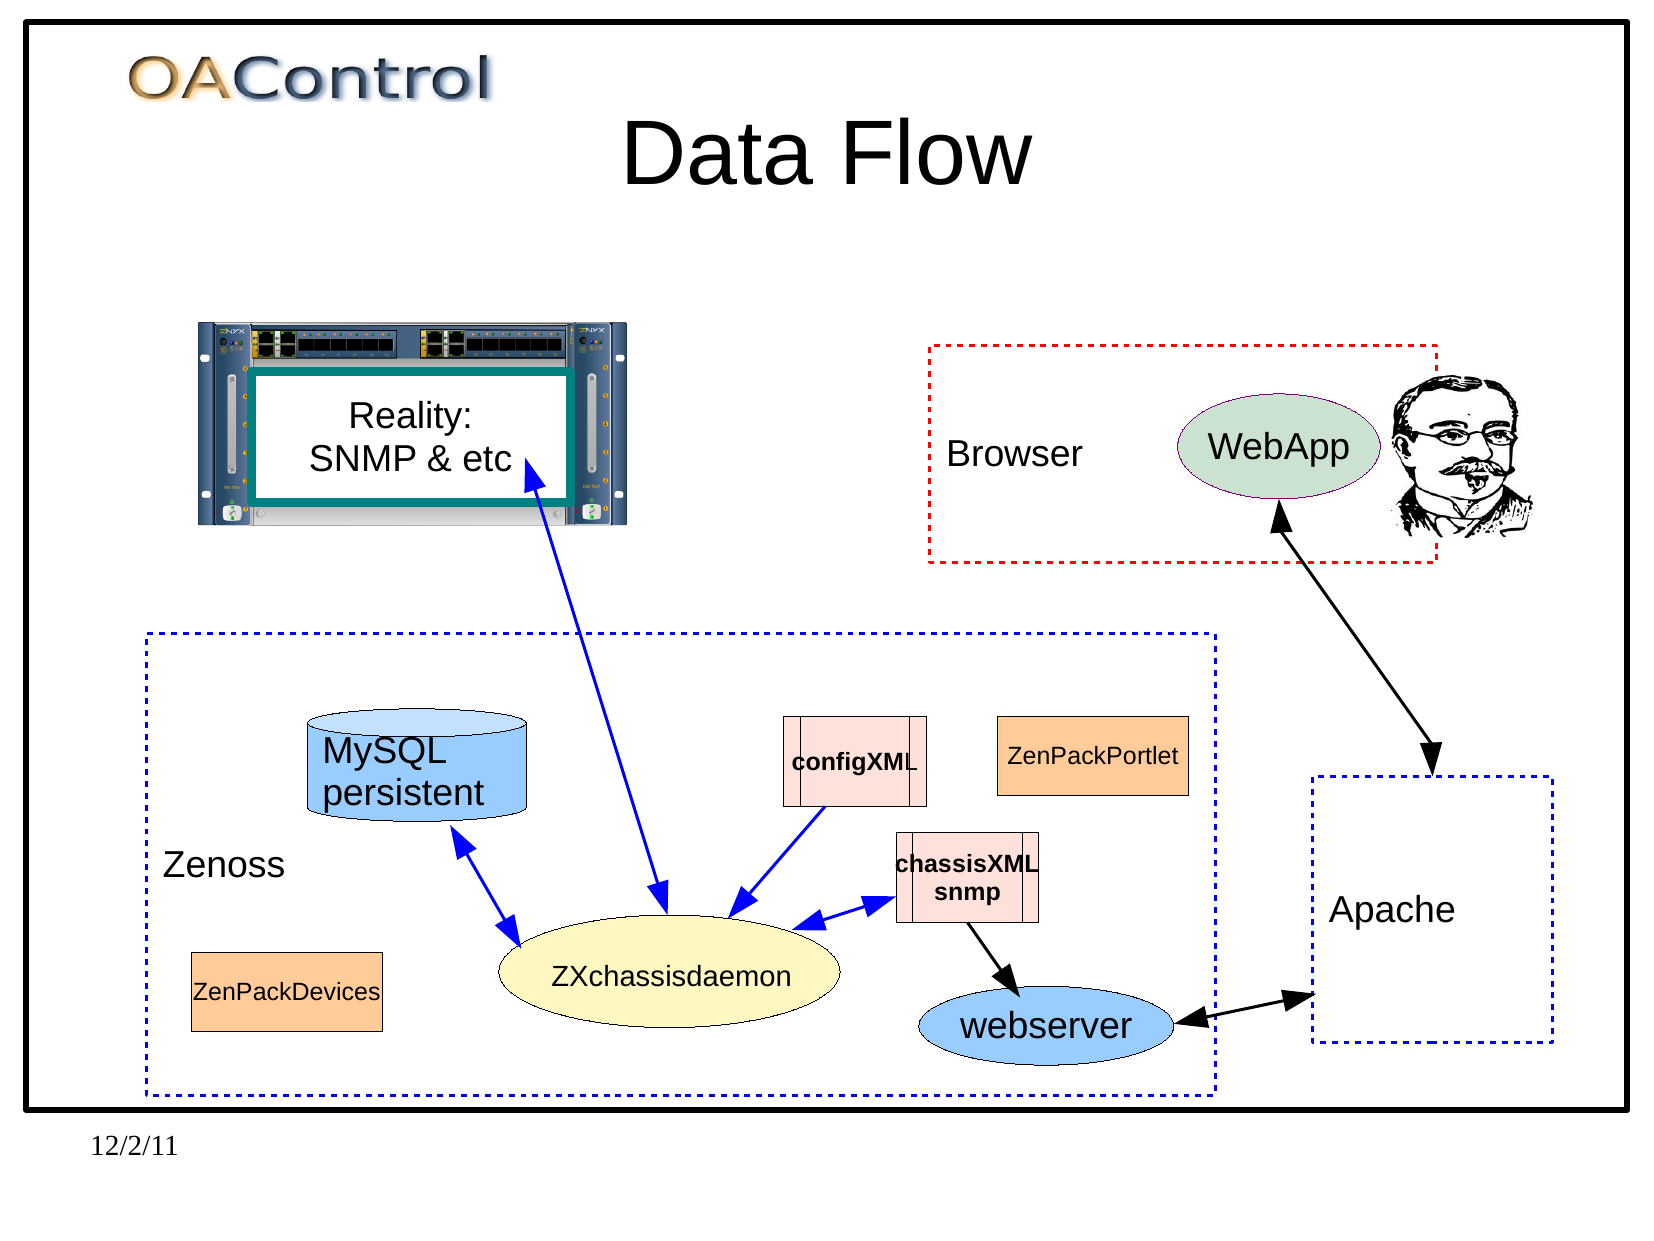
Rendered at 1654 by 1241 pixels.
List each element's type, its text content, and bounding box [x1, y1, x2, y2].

text_box WebApp [1177, 393, 1381, 499]
text_box Apache [1312, 776, 1553, 1043]
title Data Flow [82, 49, 1571, 257]
text_box ZXchassisdaemon [536, 952, 841, 1028]
text_box [498, 915, 830, 1007]
text_box Zenoss [146, 633, 1216, 1096]
text_box Reality: SNMP & etc [251, 371, 571, 503]
text_box chassisXML snmp [896, 832, 1039, 923]
text_box configXML [784, 716, 926, 807]
text_box Zenoss [582, 633, 1216, 1023]
picture [1391, 375, 1534, 538]
text_box ZenPackDevices [191, 952, 383, 1032]
text_box webserver [918, 986, 1174, 1066]
picture [198, 322, 627, 526]
text_box MySQL persistent [307, 722, 563, 822]
text_box ZenPackPortlet [997, 716, 1189, 796]
text_box Browser [929, 345, 1437, 563]
